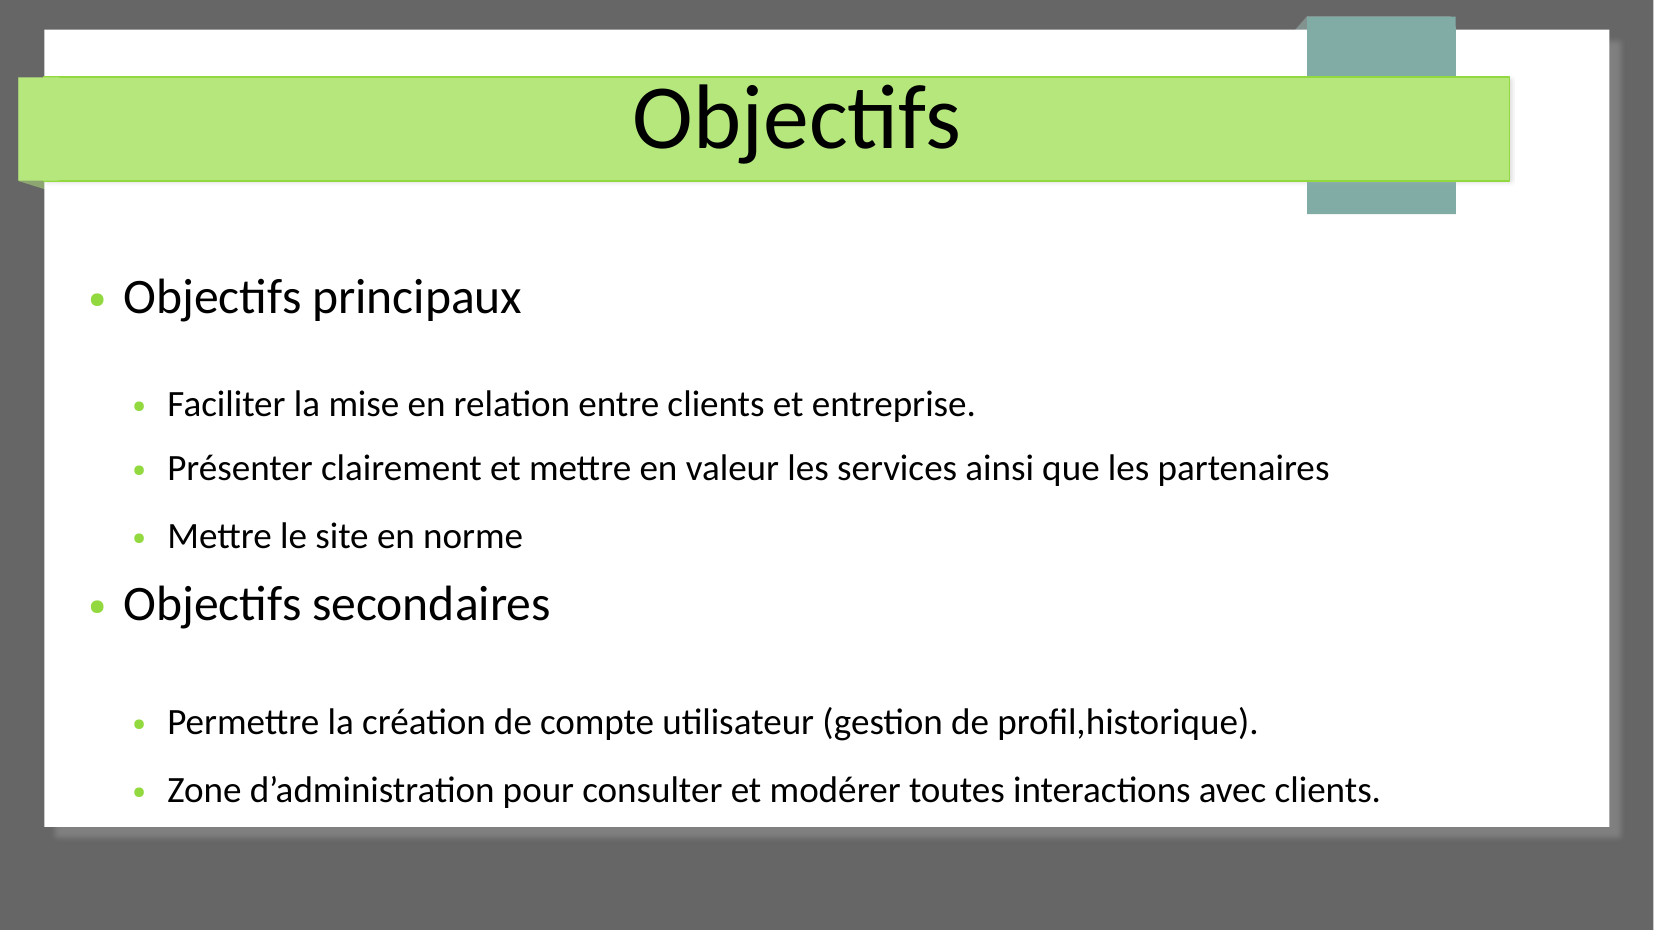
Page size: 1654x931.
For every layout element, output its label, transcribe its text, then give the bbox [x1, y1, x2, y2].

title Objectifs [88, 73, 1506, 178]
list Objectifs principaux Faciliter la mise en relation entre clients et entreprise. Présenter clairement et mettre en valeur les services ainsi que les partenaires Mettre le site en norme Objectifs secondaires Permettre la création de compte utilisateur (gestion de profil,historique). Zone d’administration pour consulter et modérer toutes interactions avec clients. [88, 221, 1565, 813]
